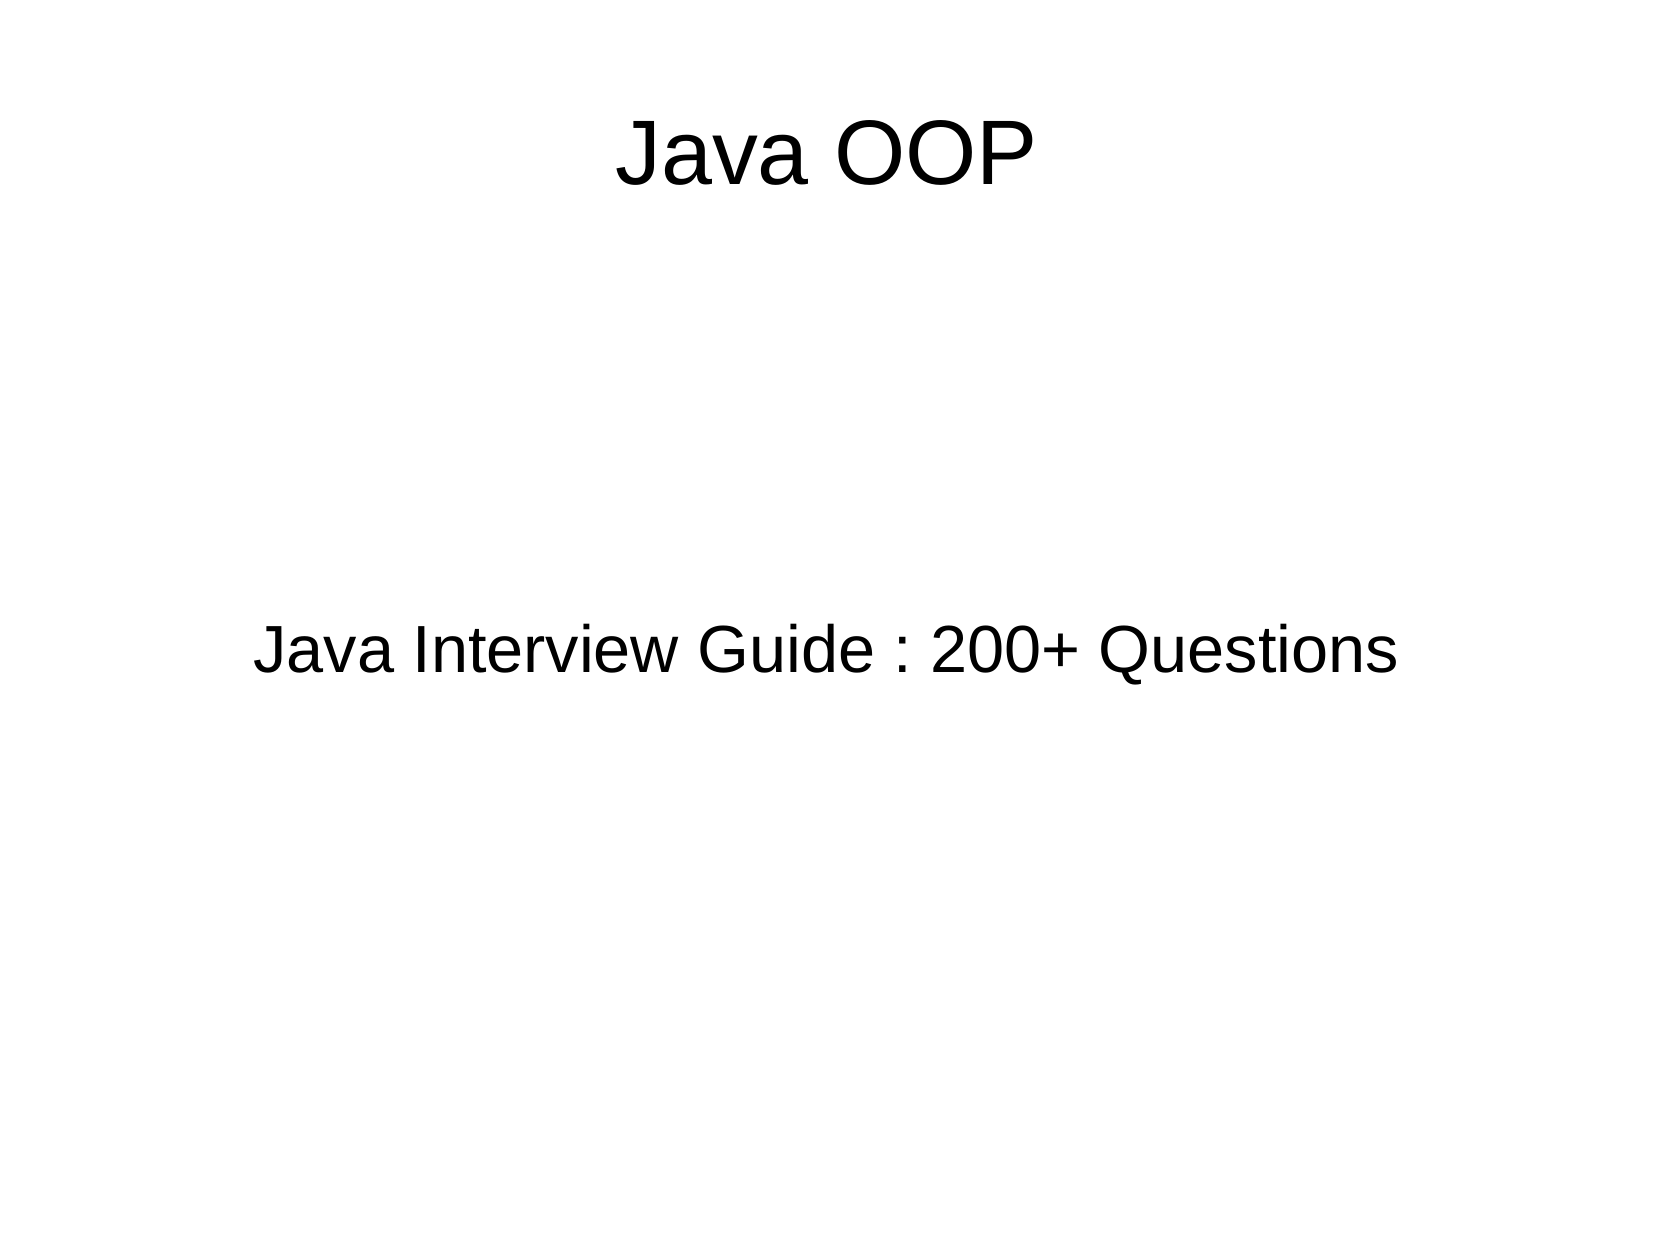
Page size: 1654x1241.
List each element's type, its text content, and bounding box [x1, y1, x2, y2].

title Java OOP [82, 49, 1571, 257]
subtitle Java Interview Guide : 200+ Questions [82, 290, 1571, 1010]
